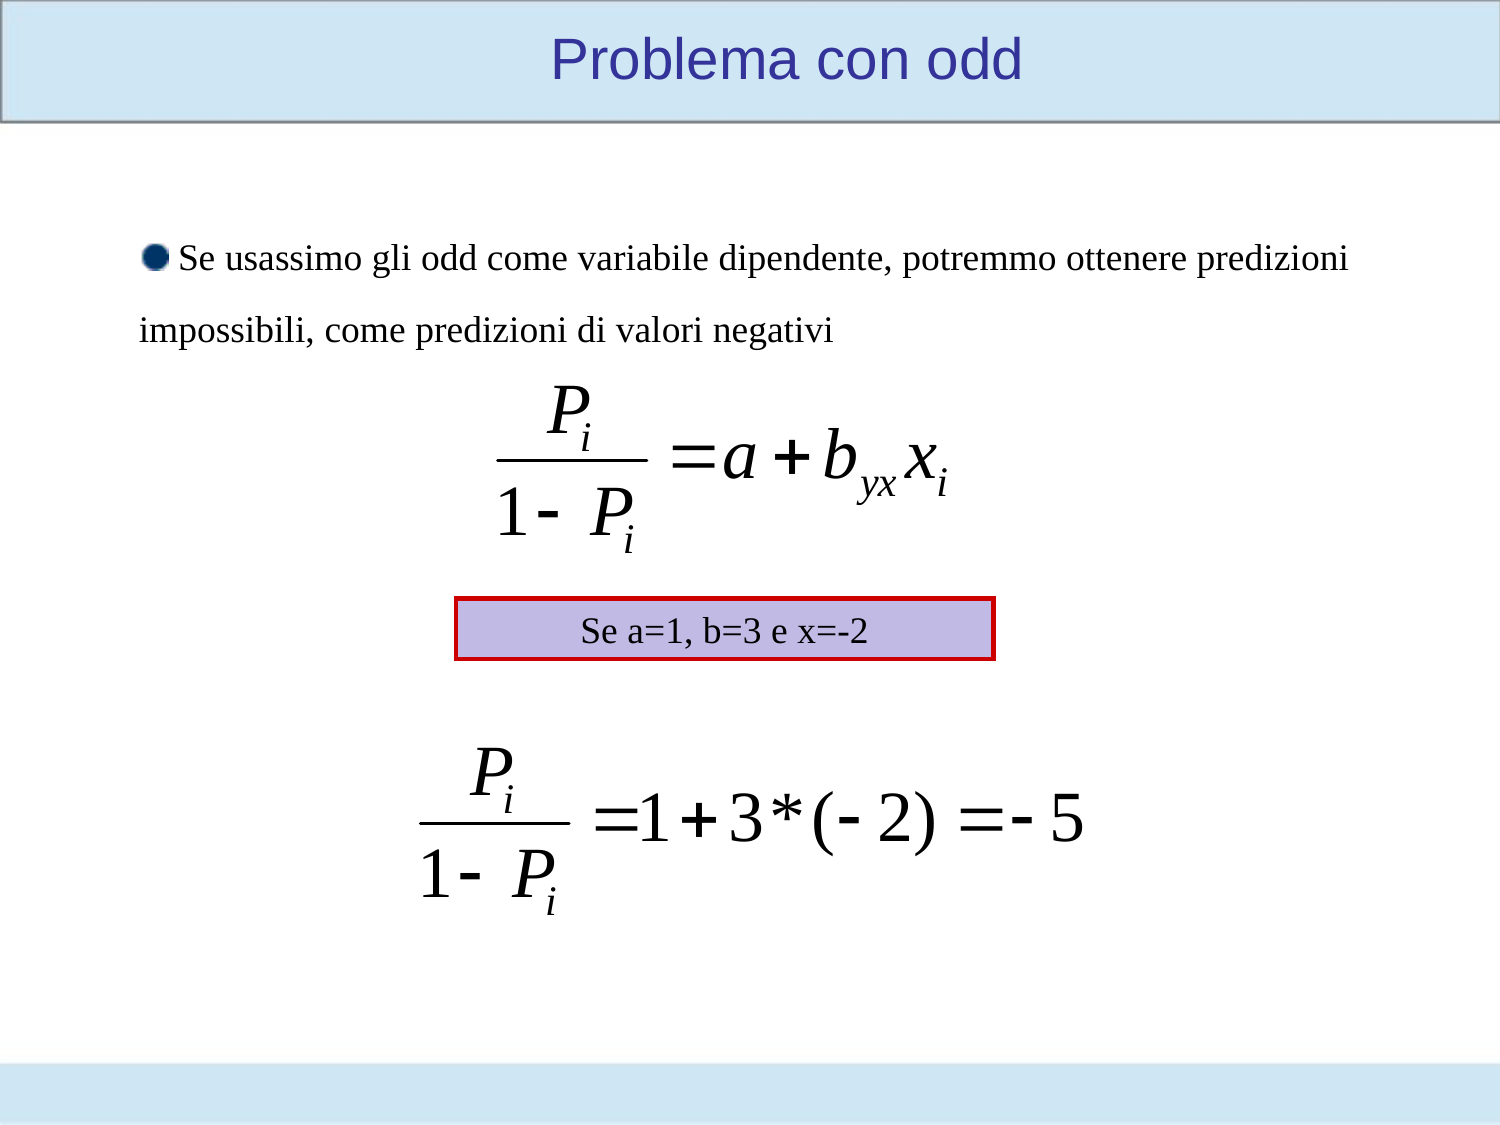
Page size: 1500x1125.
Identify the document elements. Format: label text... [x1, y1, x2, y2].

text_box Se usassimo gli odd come variabile dipendente, potremmo ottenere predizioni impossibili, come predizioni di valori negativi [123, 198, 1368, 358]
text_box Se a=1, b=3 e x=-2 [455, 598, 994, 659]
title Problema con odd [113, 0, 1463, 158]
picture [0, 0, 1500, 1125]
